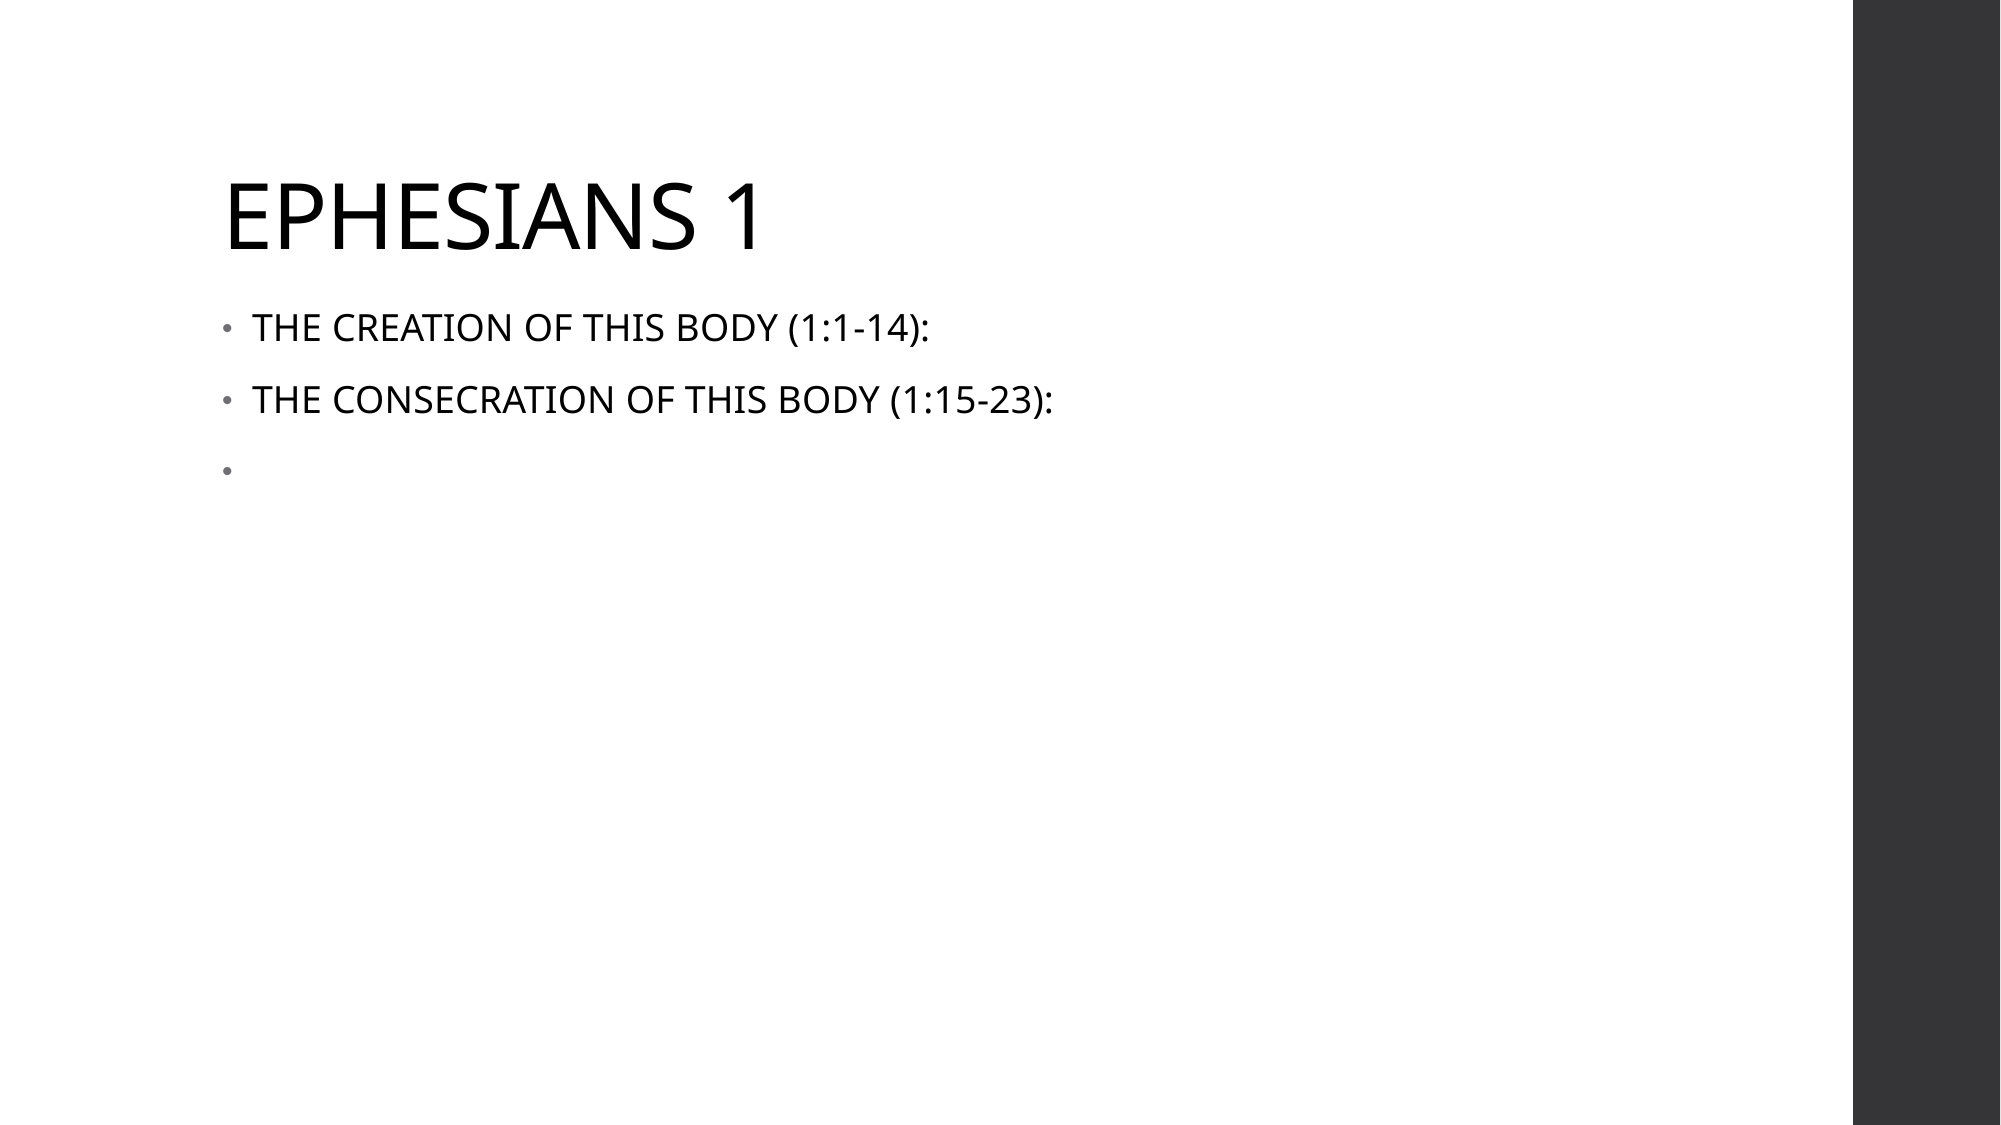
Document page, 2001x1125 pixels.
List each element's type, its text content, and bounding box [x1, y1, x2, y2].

list THE CREATION OF THIS BODY (1:1-14): THE CONSECRATION OF THIS BODY (1:15-23): [206, 299, 1617, 1014]
title EPHESIANS 1 [206, 60, 1797, 278]
